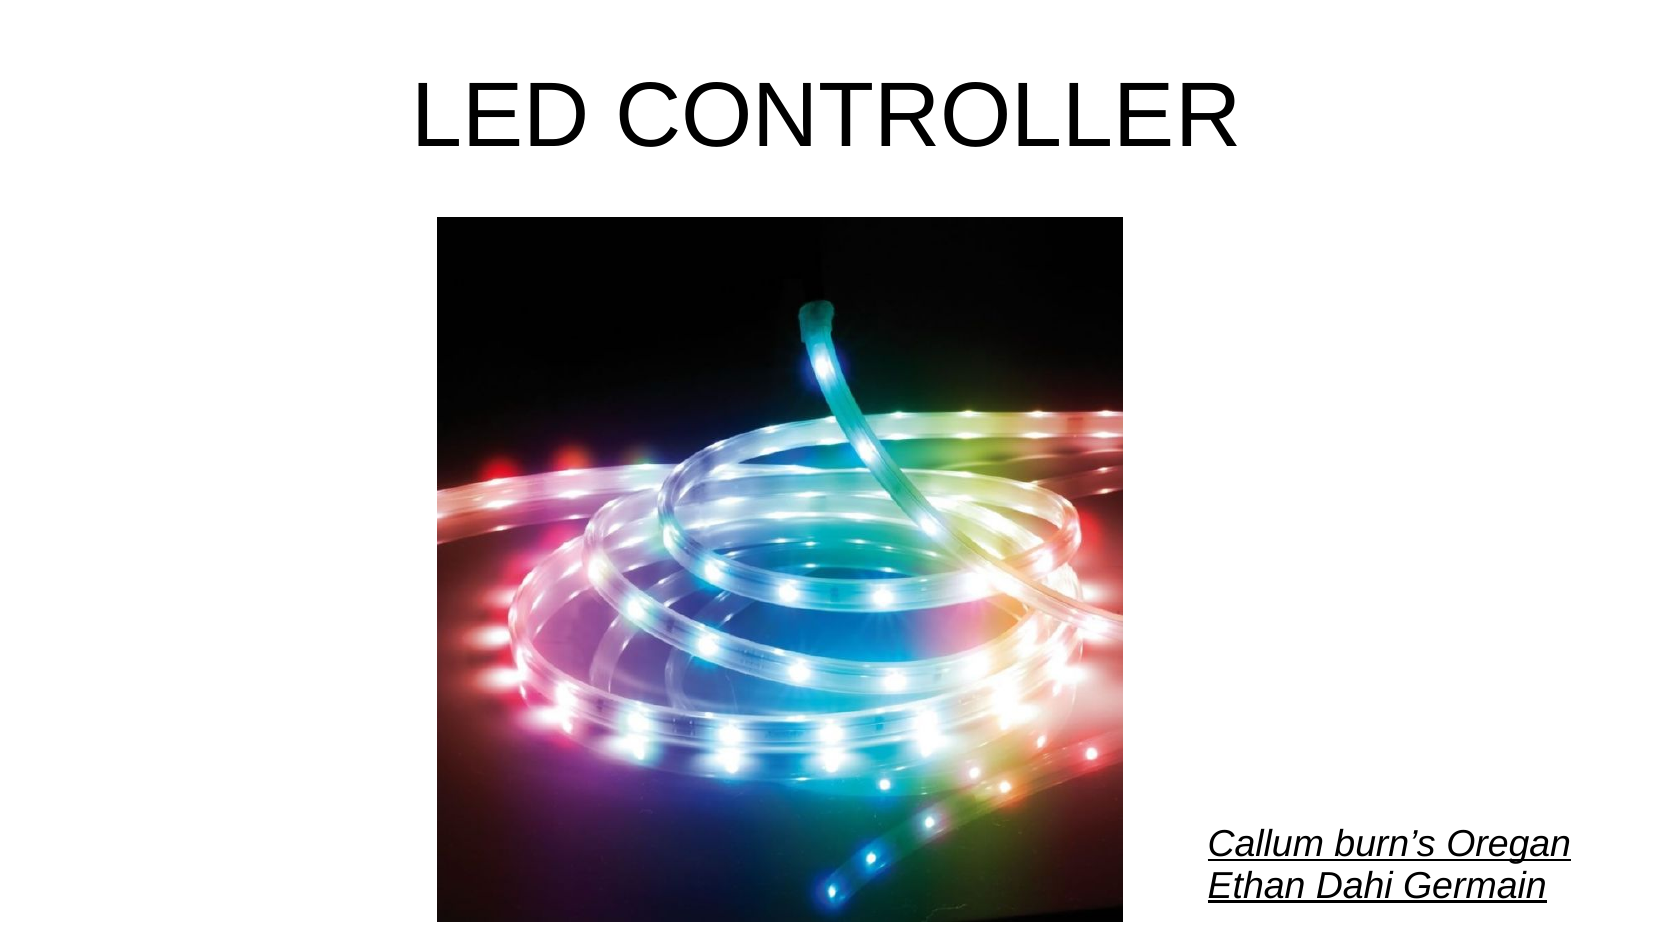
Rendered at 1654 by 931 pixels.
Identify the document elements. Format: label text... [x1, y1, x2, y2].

title LED CONTROLLER [82, 37, 1571, 193]
picture [437, 217, 1123, 922]
text_box Callum burn’s Oregan Ethan Dahi Germain [1192, 814, 1642, 914]
